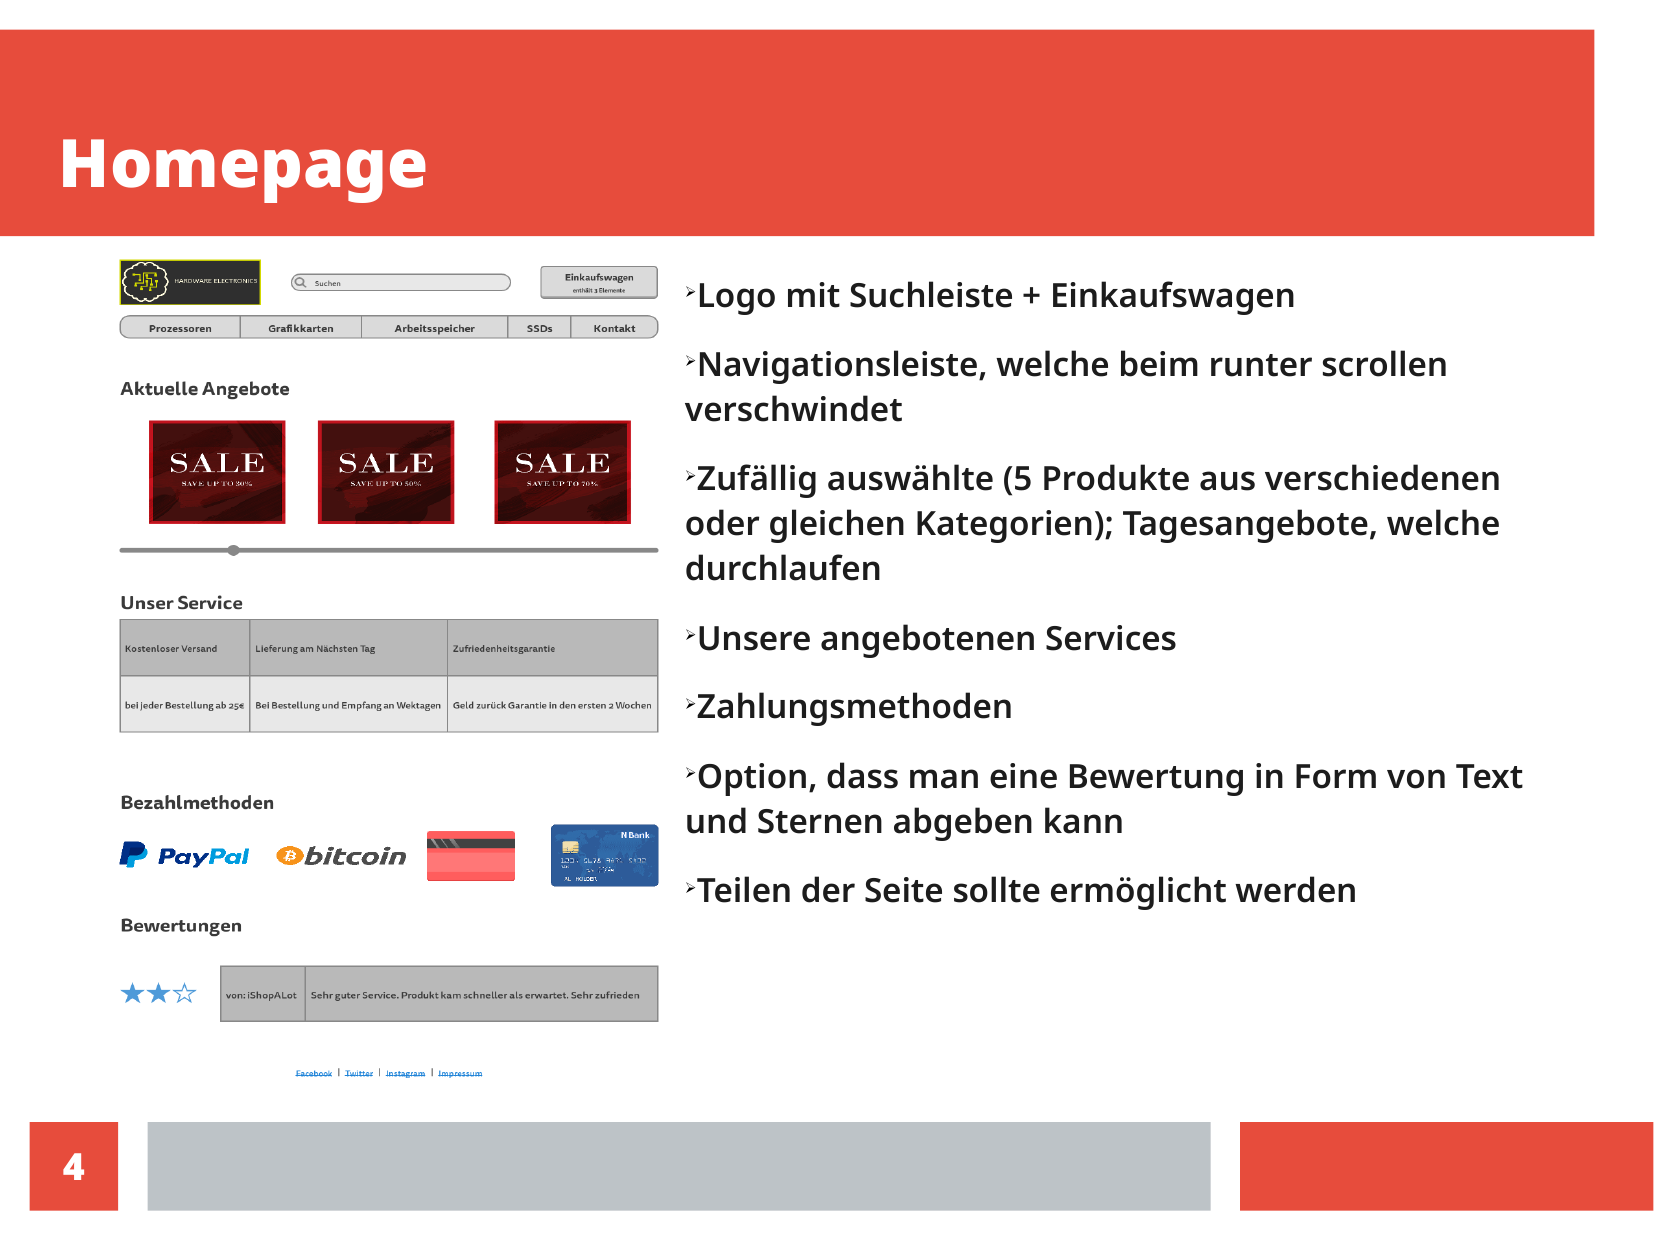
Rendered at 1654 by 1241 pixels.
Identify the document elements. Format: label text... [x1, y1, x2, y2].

list Logo mit Suchleiste + Einkaufswagen Navigationsleiste, welche beim runter scrollen verschwindet Zufällig auswählte (5 Produkte aus verschiedenen oder gleichen Kategorien); Tagesangebote, welche durchlaufen Unsere angebotenen Services Zahlungsmethoden Option, dass man eine Bewertung in Form von Text und Sternen abgeben kann Teilen der Seite sollte ermöglicht werden [685, 271, 1566, 1134]
picture [59, 247, 671, 1093]
title Homepage [59, 59, 1595, 207]
